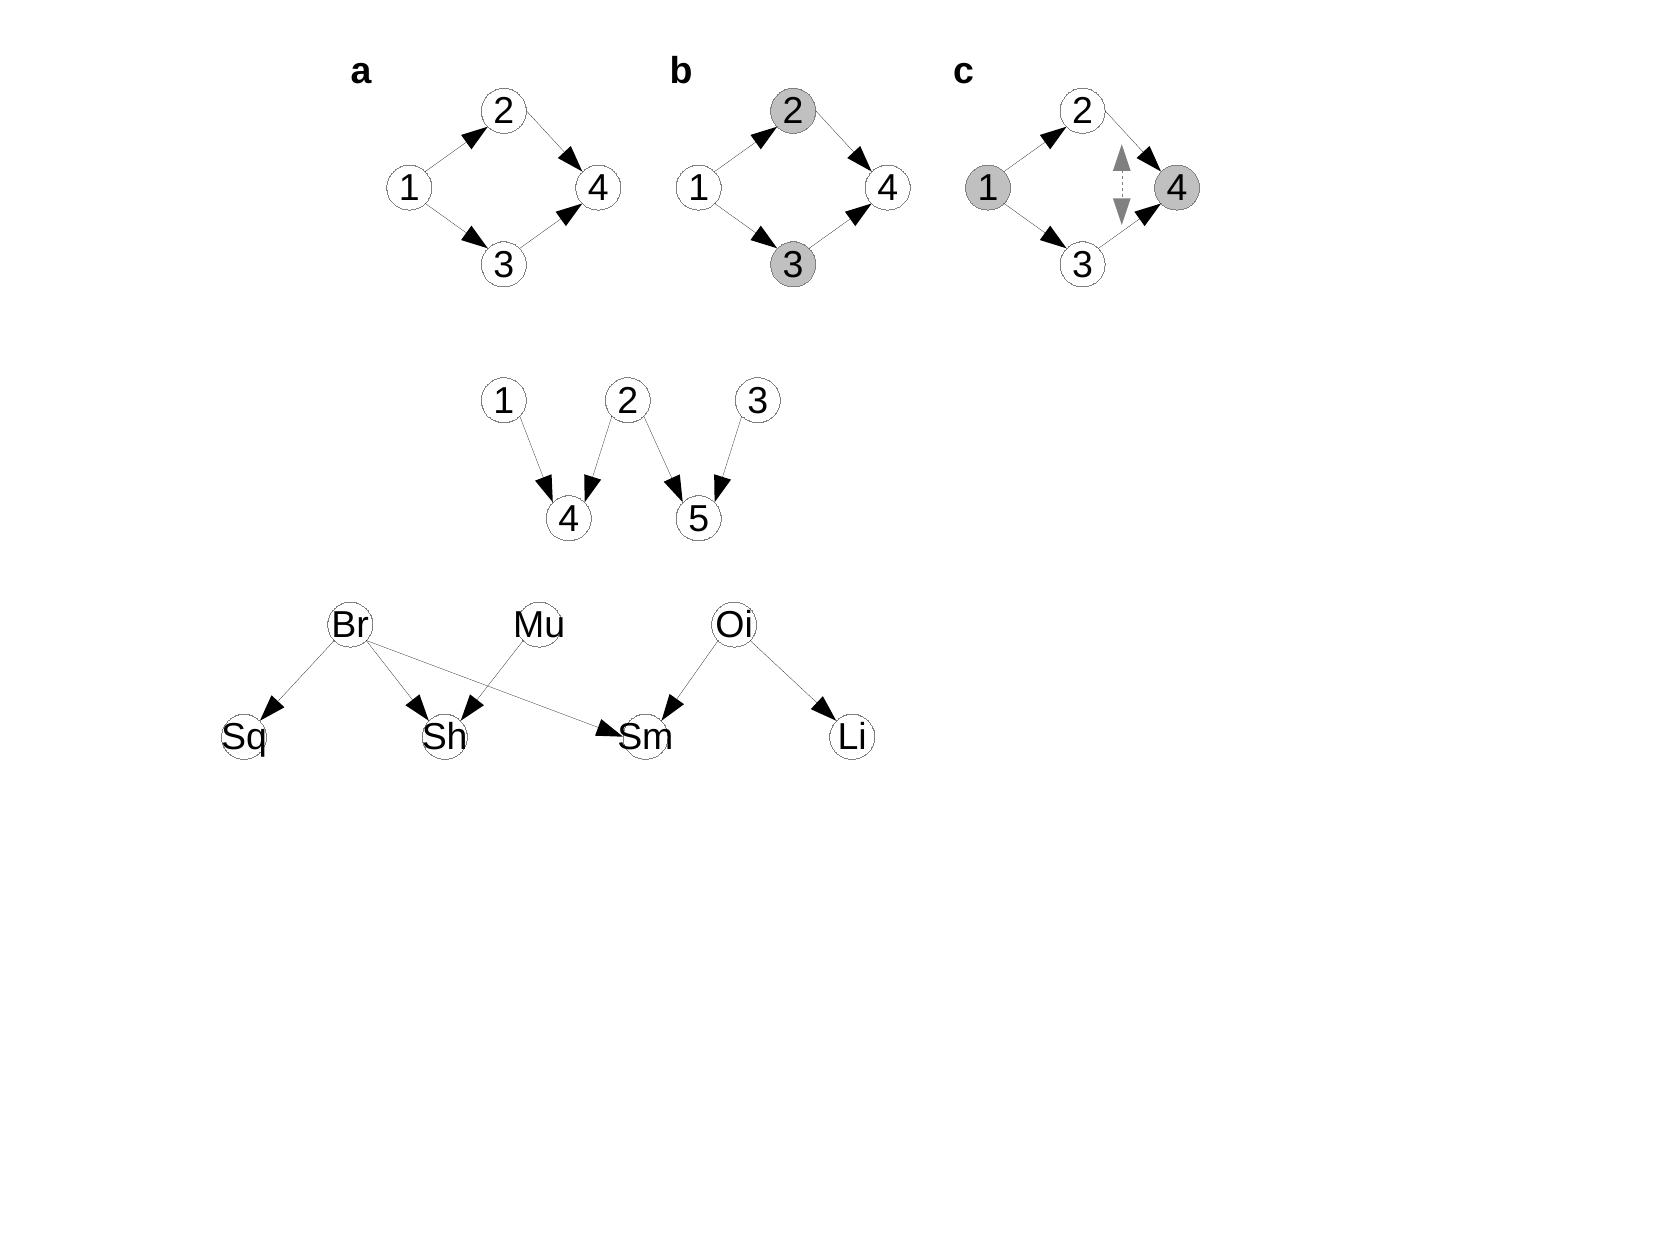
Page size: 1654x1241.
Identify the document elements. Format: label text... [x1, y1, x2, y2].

text_box Sh [422, 728, 441, 747]
text_box Sq [251, 731, 261, 747]
text_box b [654, 42, 706, 415]
text_box 5 [676, 495, 722, 541]
text_box 2 [605, 377, 651, 423]
text_box 4 [865, 165, 911, 211]
text_box Sm [623, 714, 667, 760]
text_box 1 [989, 165, 1011, 210]
text_box 3 [735, 377, 781, 423]
text_box Sq [221, 714, 267, 760]
text_box 1 [706, 166, 722, 209]
text_box 4 [575, 165, 621, 211]
text_box 1 [386, 165, 432, 211]
text_box a [335, 42, 387, 100]
text_box Sm [623, 735, 637, 747]
text_box c [938, 42, 989, 415]
text_box Sh [423, 714, 468, 760]
text_box Li [829, 714, 875, 760]
text_box Oi [711, 602, 757, 648]
text_box Br [327, 602, 373, 648]
text_box 2 [1060, 88, 1106, 134]
text_box 3 [481, 241, 527, 287]
text_box Mu [519, 602, 561, 648]
text_box 4 [546, 495, 592, 541]
text_box 3 [770, 241, 816, 287]
text_box 4 [1154, 165, 1200, 211]
text_box 2 [481, 88, 527, 134]
text_box 3 [1060, 241, 1106, 287]
text_box 1 [481, 377, 527, 423]
text_box 2 [770, 88, 816, 134]
